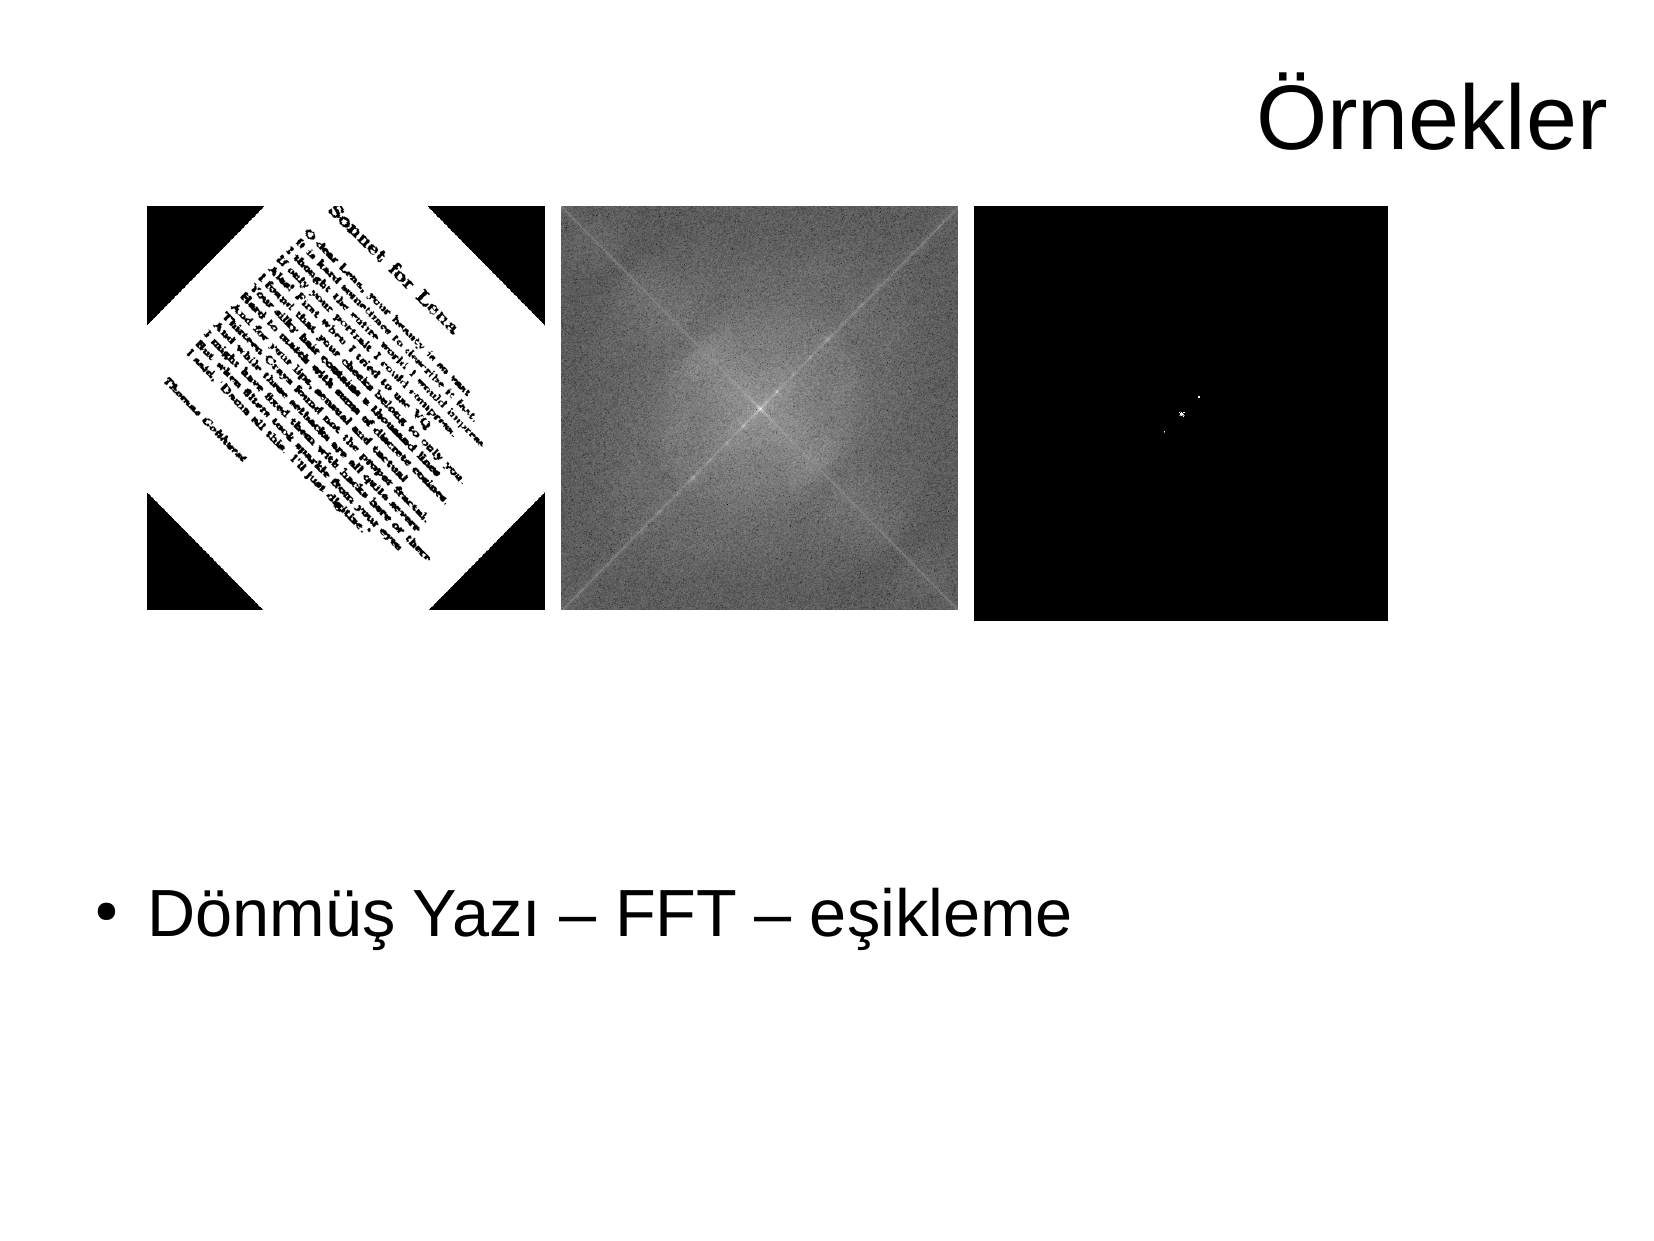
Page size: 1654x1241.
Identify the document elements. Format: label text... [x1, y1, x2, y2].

picture [147, 206, 545, 610]
title Örnekler [1210, 29, 1654, 207]
list Dönmüş Yazı – FFT – eşikleme [76, 875, 1565, 1188]
picture [974, 206, 1388, 621]
picture [561, 206, 958, 610]
